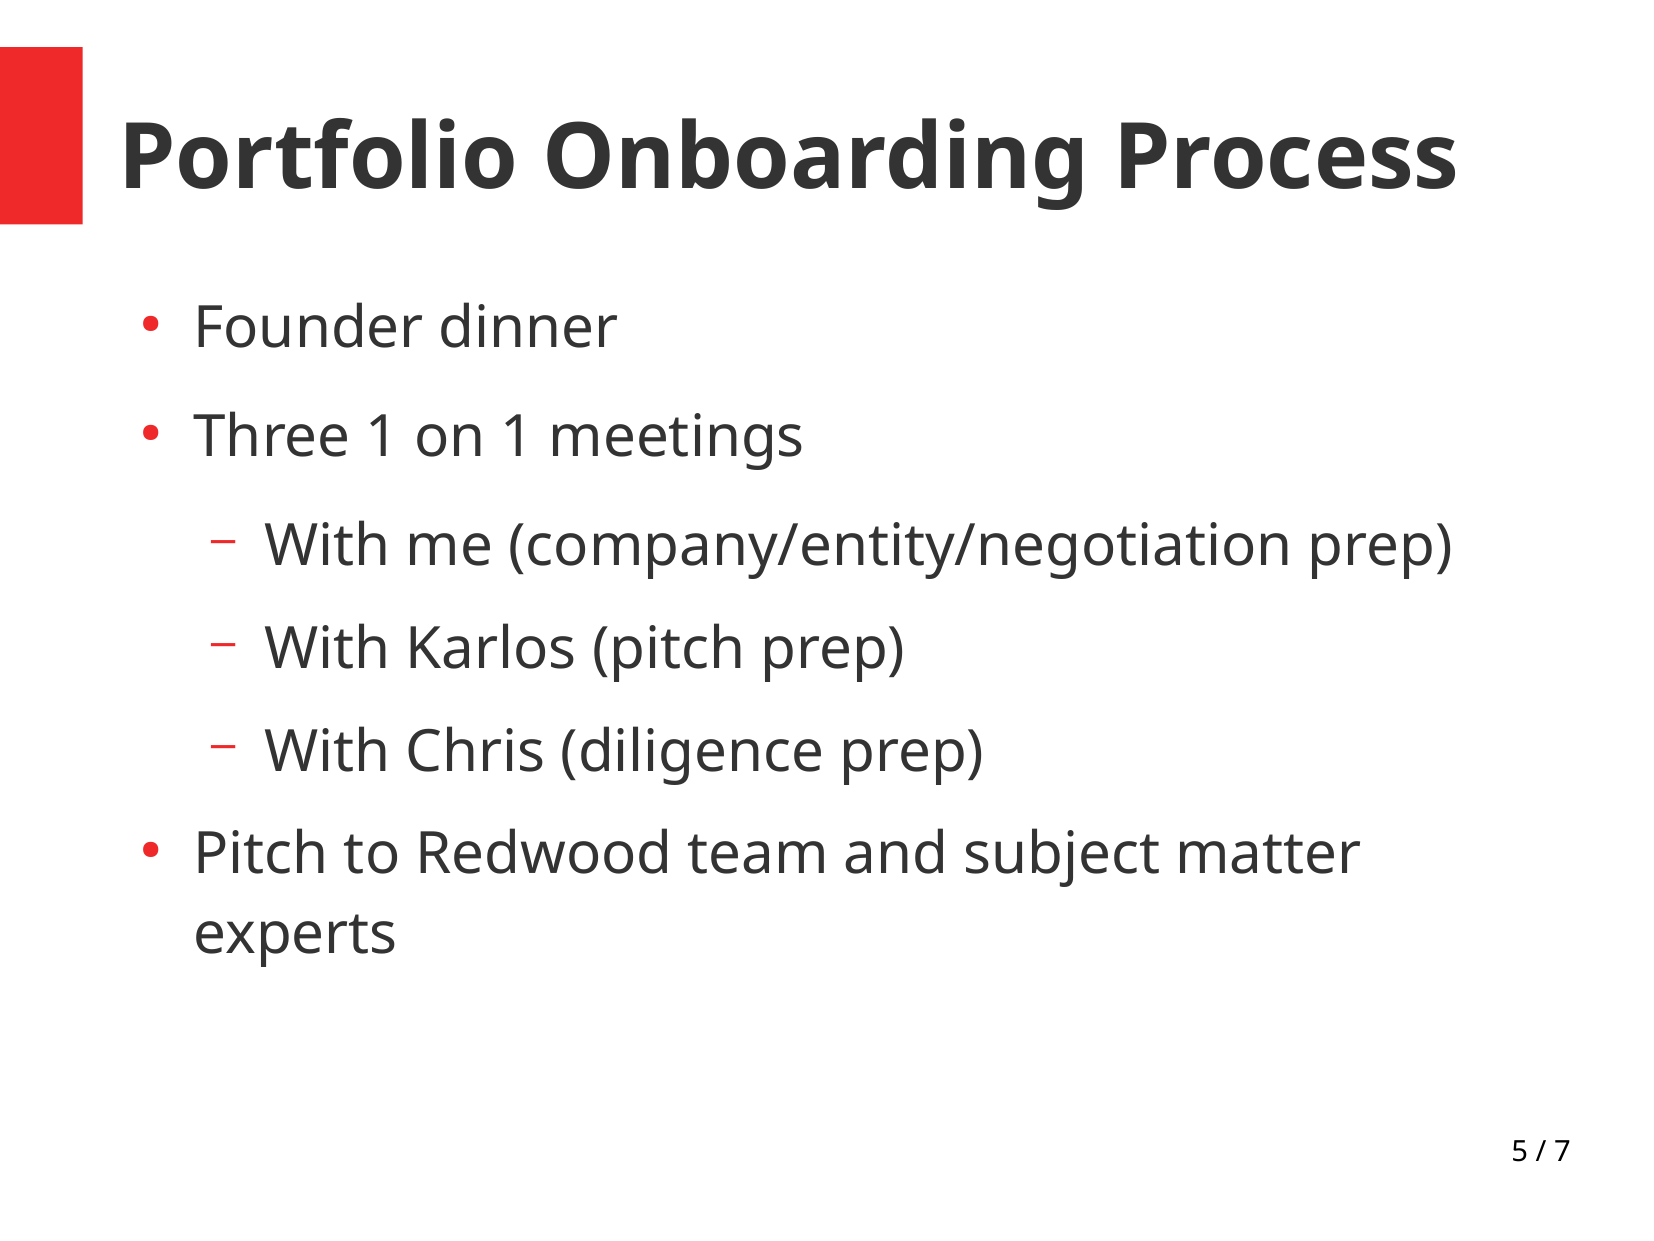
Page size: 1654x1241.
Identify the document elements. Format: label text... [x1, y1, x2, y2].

list Founder dinner Three 1 on 1 meetings With me (company/entity/negotiation prep) With Karlos (pitch prep) With Chris (diligence prep) Pitch to Redwood team and subject matter experts [122, 285, 1540, 1005]
title Portfolio Onboarding Process [118, 49, 1571, 257]
